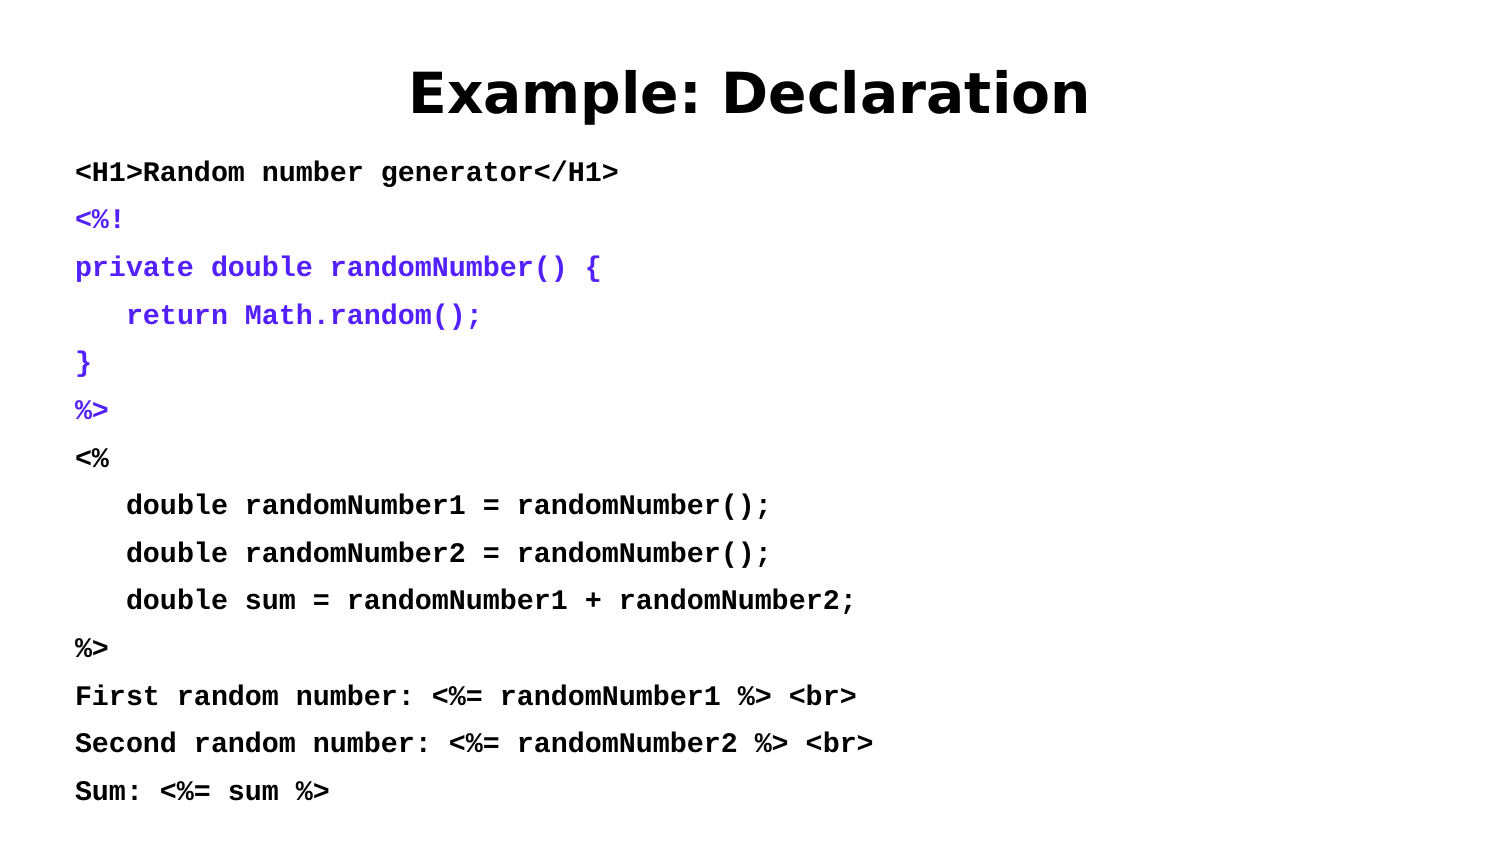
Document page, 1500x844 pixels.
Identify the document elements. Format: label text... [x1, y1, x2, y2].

list <H1>Random number generator</H1> <%! private double randomNumber() { return Math.random(); } %> <% double randomNumber1 = randomNumber(); double randomNumber2 = randomNumber(); double sum = randomNumber1 + randomNumber2; %> First random number: <%= randomNumber1 %> <br> Second random number: <%= randomNumber2 %> <br> Sum: <%= sum %> [75, 153, 1395, 807]
title Example: Declaration [75, 33, 1425, 133]
